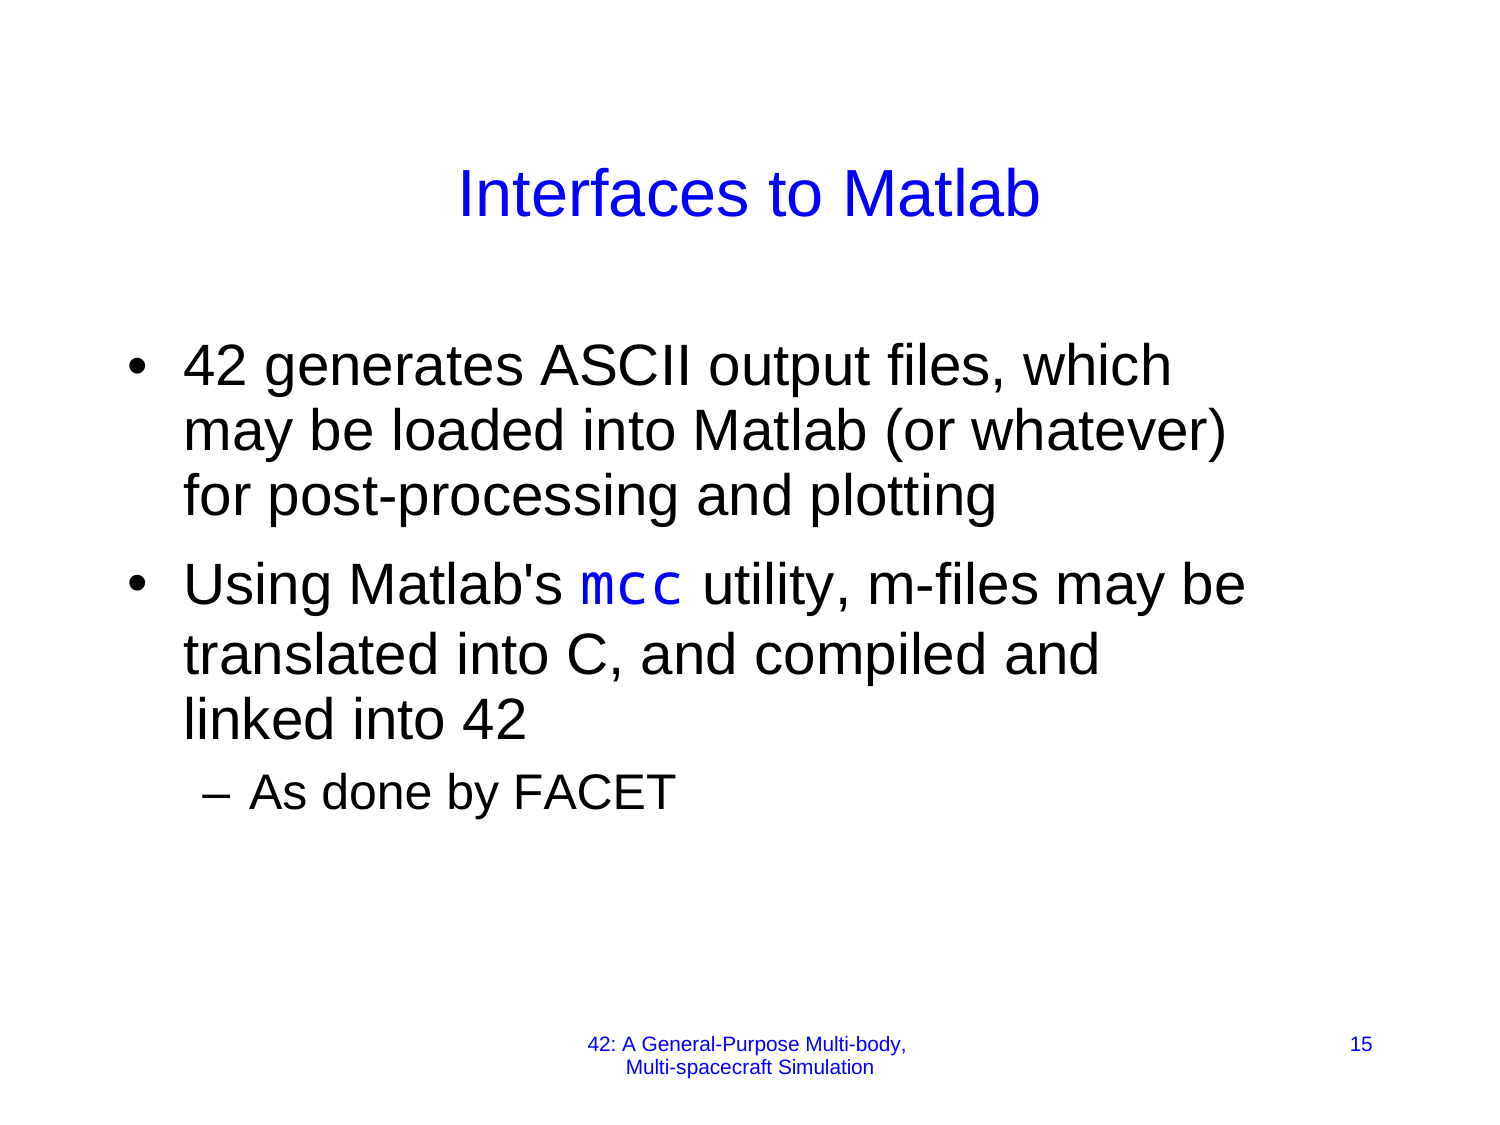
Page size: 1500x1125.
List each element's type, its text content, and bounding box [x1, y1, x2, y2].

list 42 generates ASCII output files, which may be loaded into Matlab (or whatever) for post-processing and plotting Using Matlab's mcc utility, m-files may be translated into C, and compiled and linked into 42 As done by FACET [112, 324, 1272, 935]
title Interfaces to Matlab [112, 99, 1388, 288]
